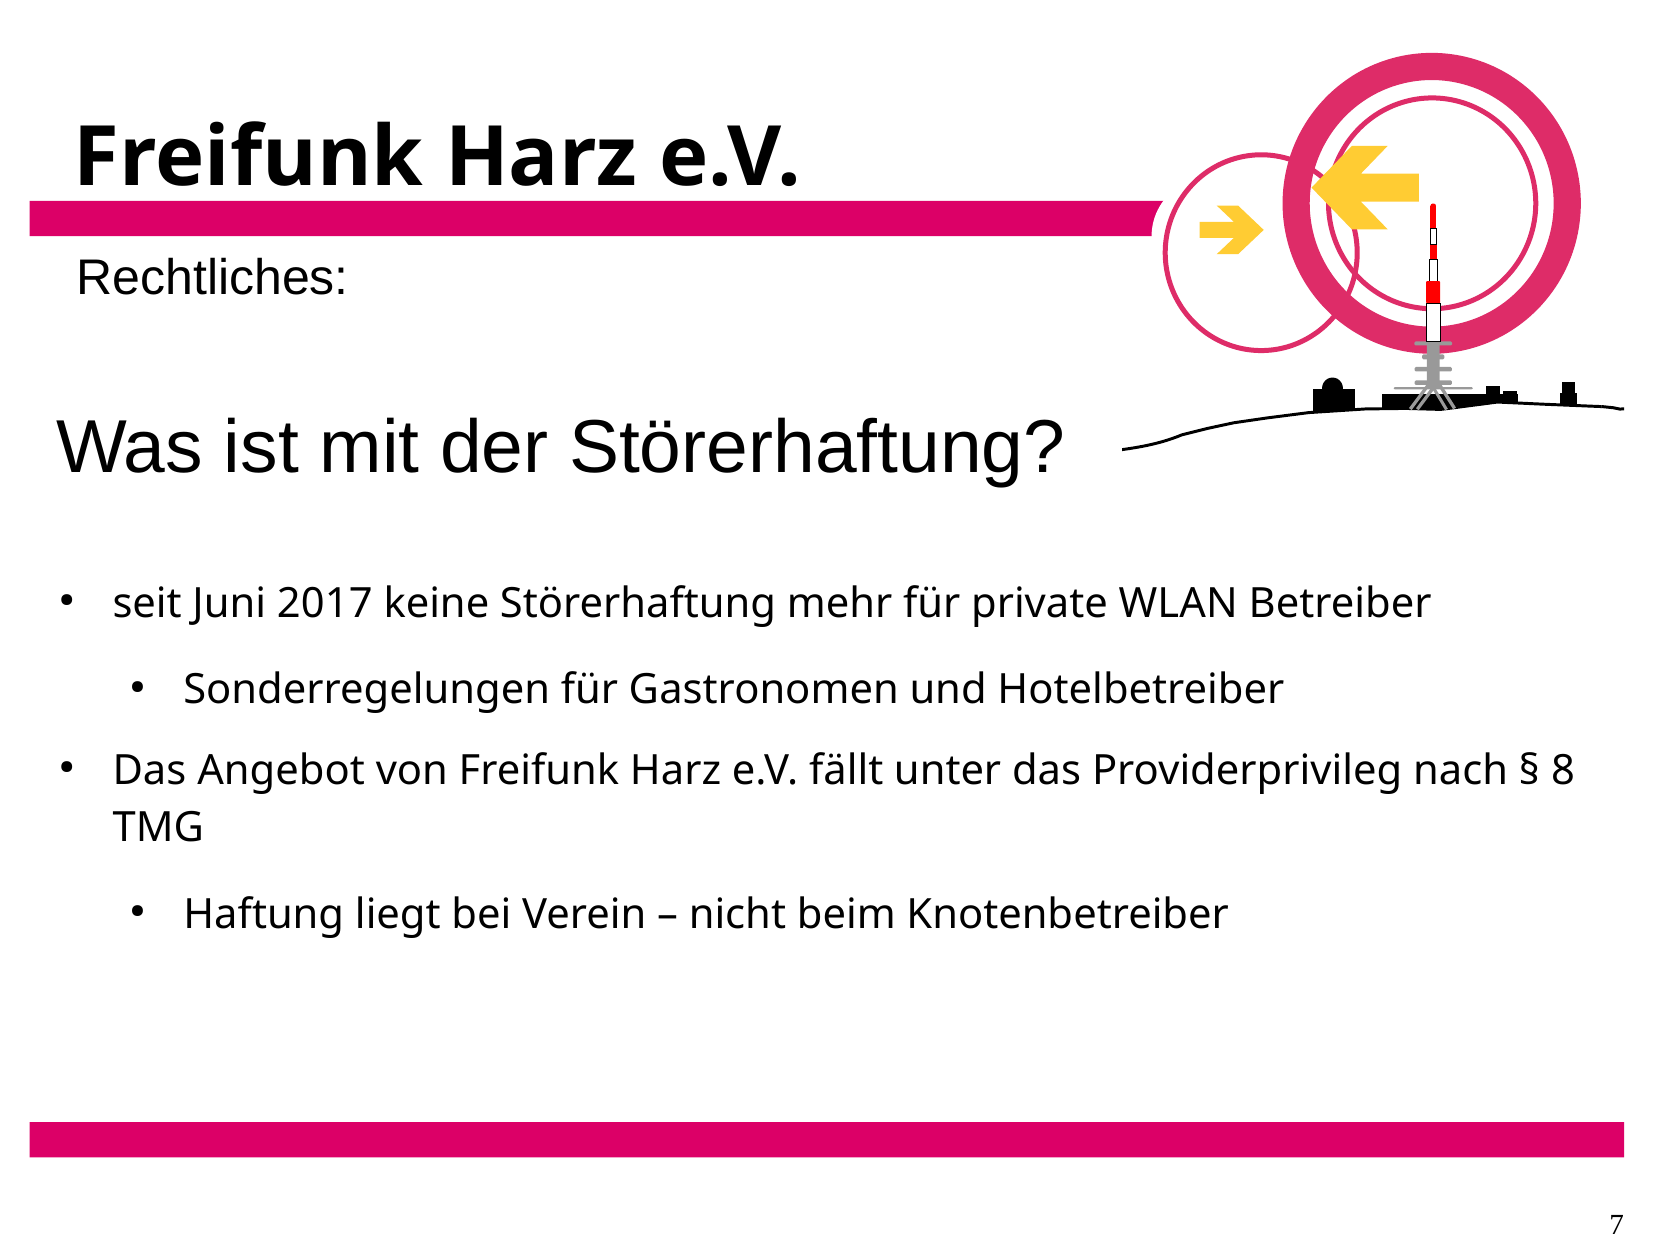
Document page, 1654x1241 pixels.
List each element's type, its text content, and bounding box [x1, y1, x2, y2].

title Was ist mit der Störerhaftung? [0, 390, 1341, 502]
list seit Juni 2017 keine Störerhaftung mehr für private WLAN Betreiber Sonderregelungen für Gastronomen und Hotelbetreiber Das Angebot von Freifunk Harz e.V. fällt unter das Providerprivileg nach § 8 TMG Haftung liegt bei Verein – nicht beim Knotenbetreiber [41, 572, 1595, 1123]
text_box Rechtliches: [76, 218, 697, 337]
